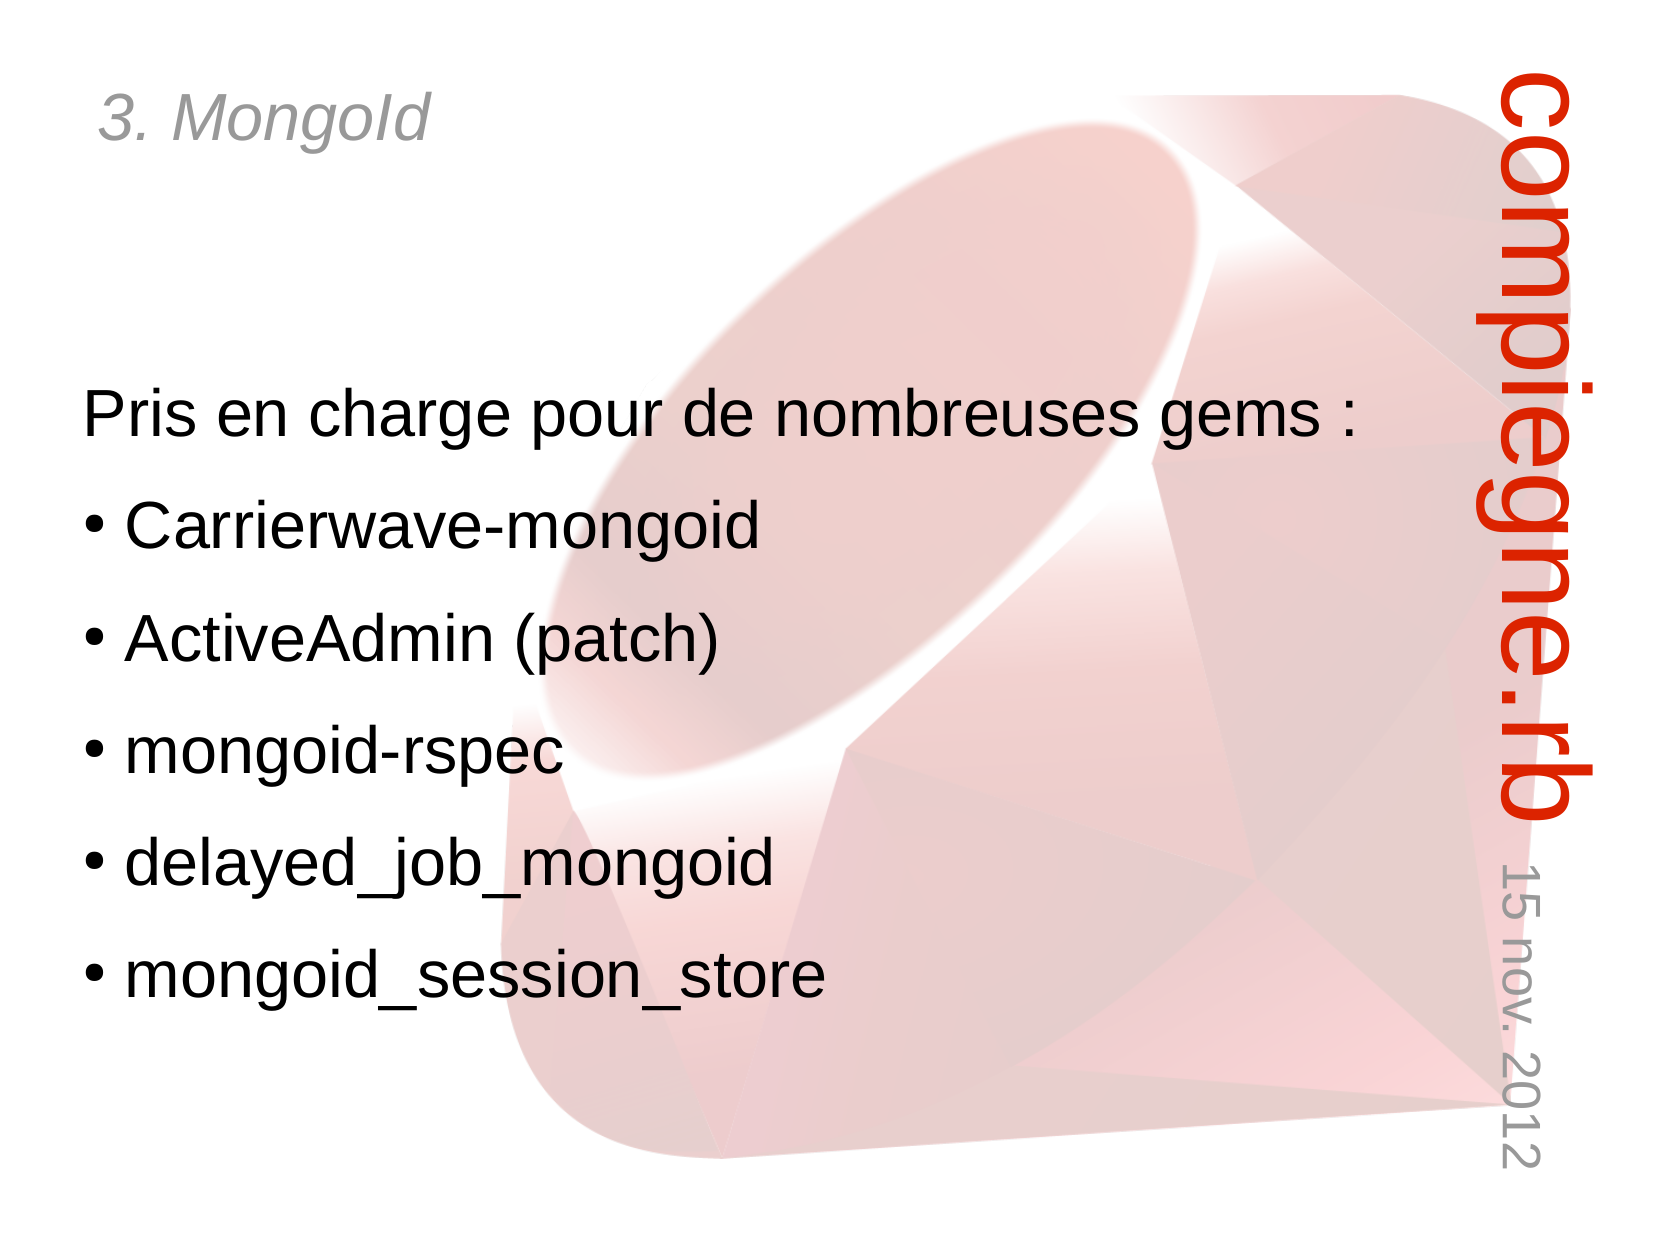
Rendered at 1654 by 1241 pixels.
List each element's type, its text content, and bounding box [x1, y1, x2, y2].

text_box 3. MongoId [82, 73, 1090, 166]
subtitle Pris en charge pour de nombreuses gems : Carrierwave-mongoid ActiveAdmin (patch) mongoid-rspec delayed_job_mongoid mongoid_session_store [82, 188, 1477, 1162]
title compiegne.rb 15 nov. 2012 [1442, 23, 1650, 1217]
picture [484, 70, 1442, 188]
